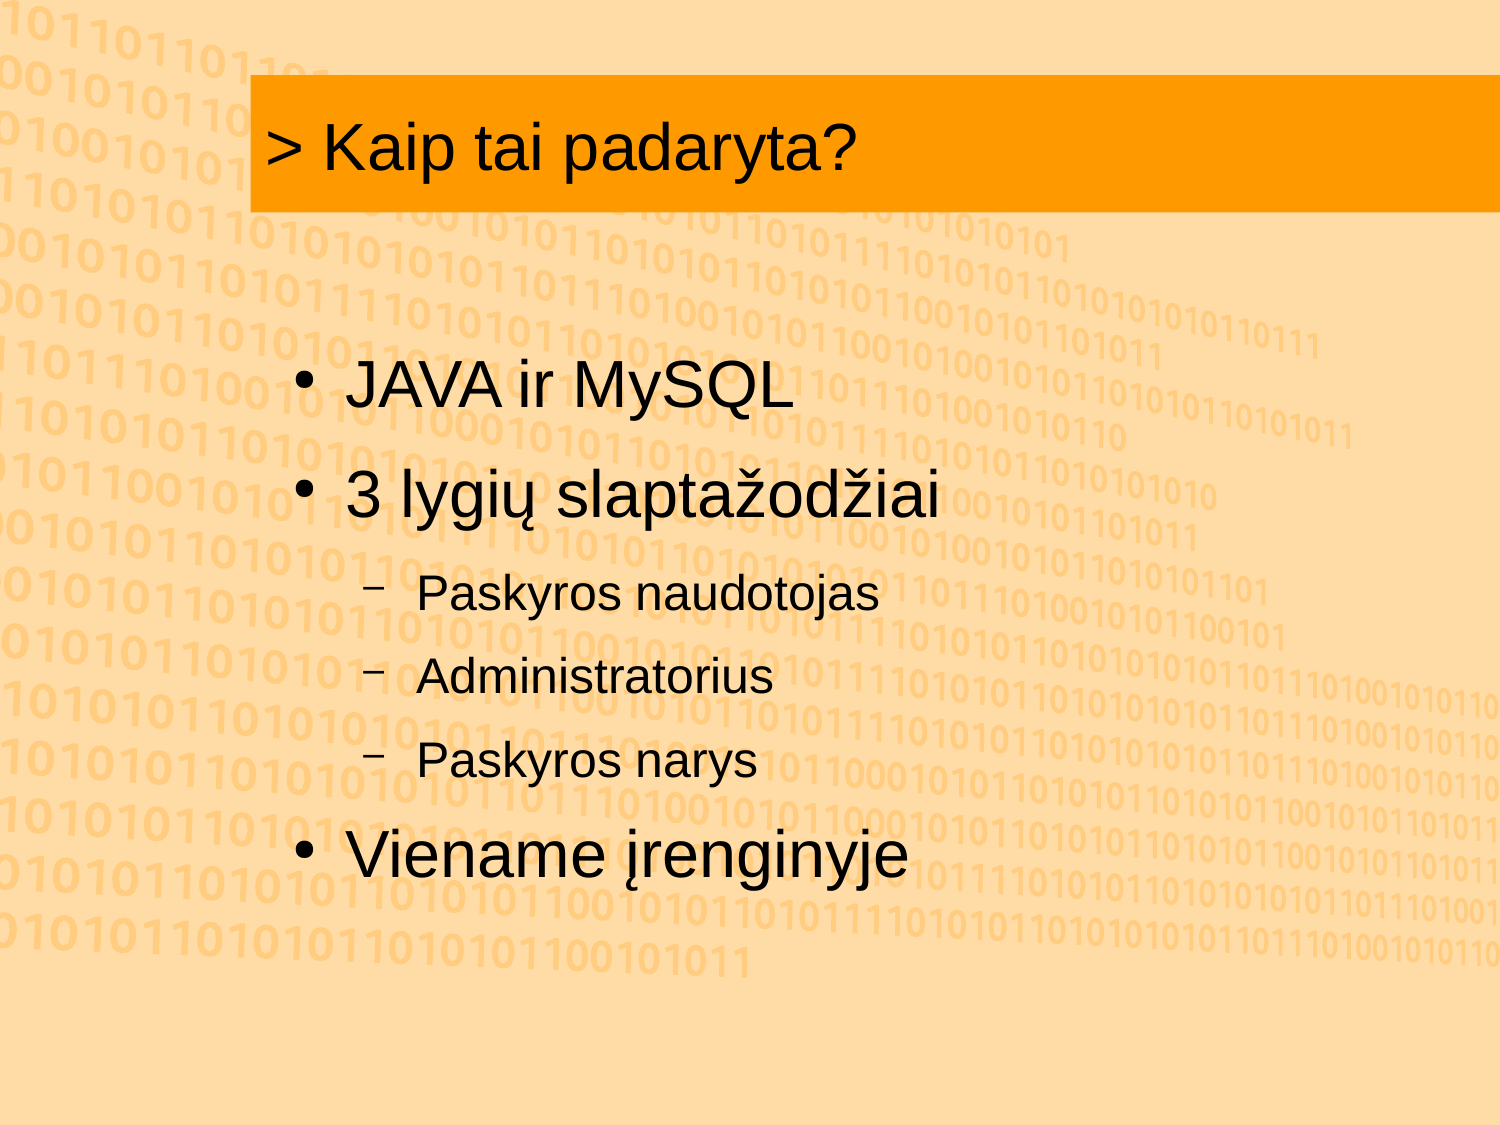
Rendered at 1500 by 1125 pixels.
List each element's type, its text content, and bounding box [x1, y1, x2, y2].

title > Kaip tai padaryta? [250, 75, 1500, 213]
list JAVA ir MySQL 3 lygių slaptažodžiai Paskyros naudotojas Administratorius Paskyros narys Viename įrenginyje [259, 333, 1382, 1049]
